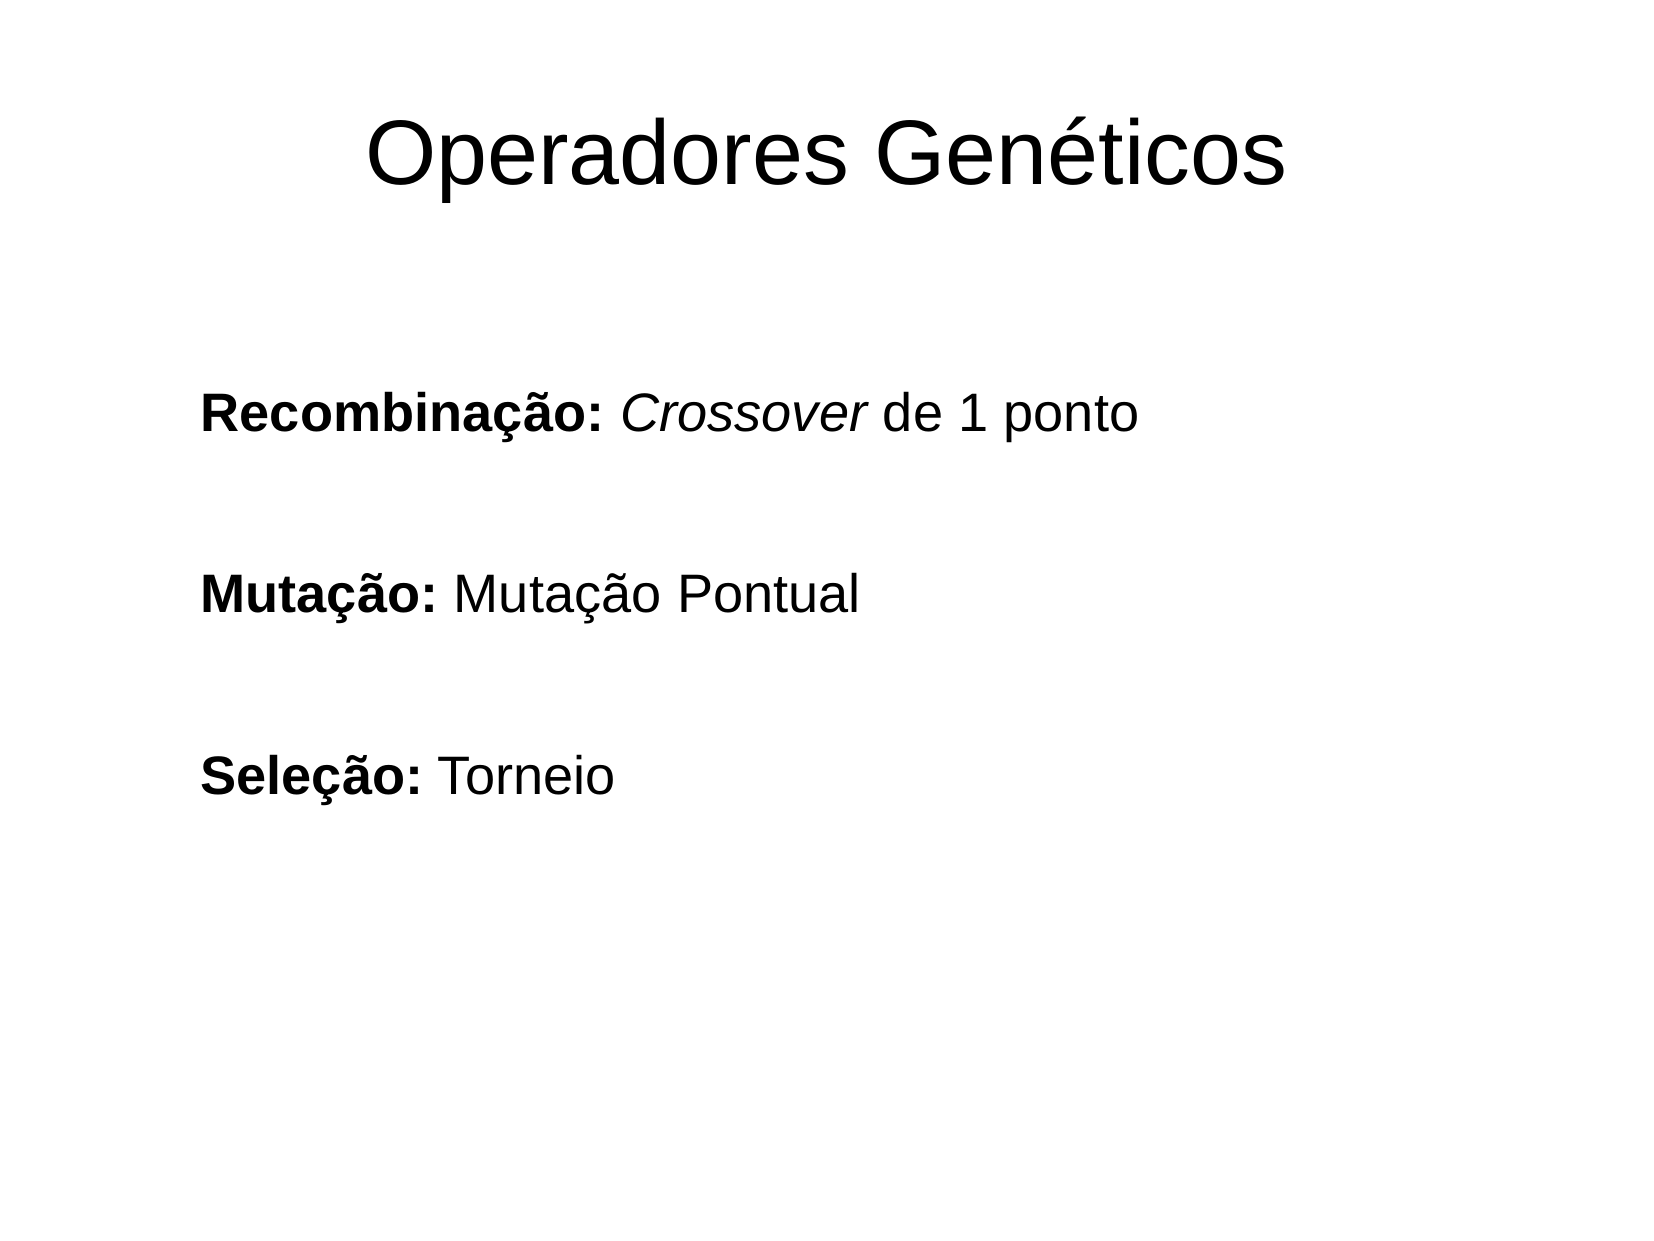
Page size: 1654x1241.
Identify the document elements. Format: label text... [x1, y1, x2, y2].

text_box Recombinação: Crossover de 1 ponto Mutação: Mutação Pontual Seleção: Torneio [185, 375, 1155, 816]
title Operadores Genéticos [82, 49, 1571, 257]
